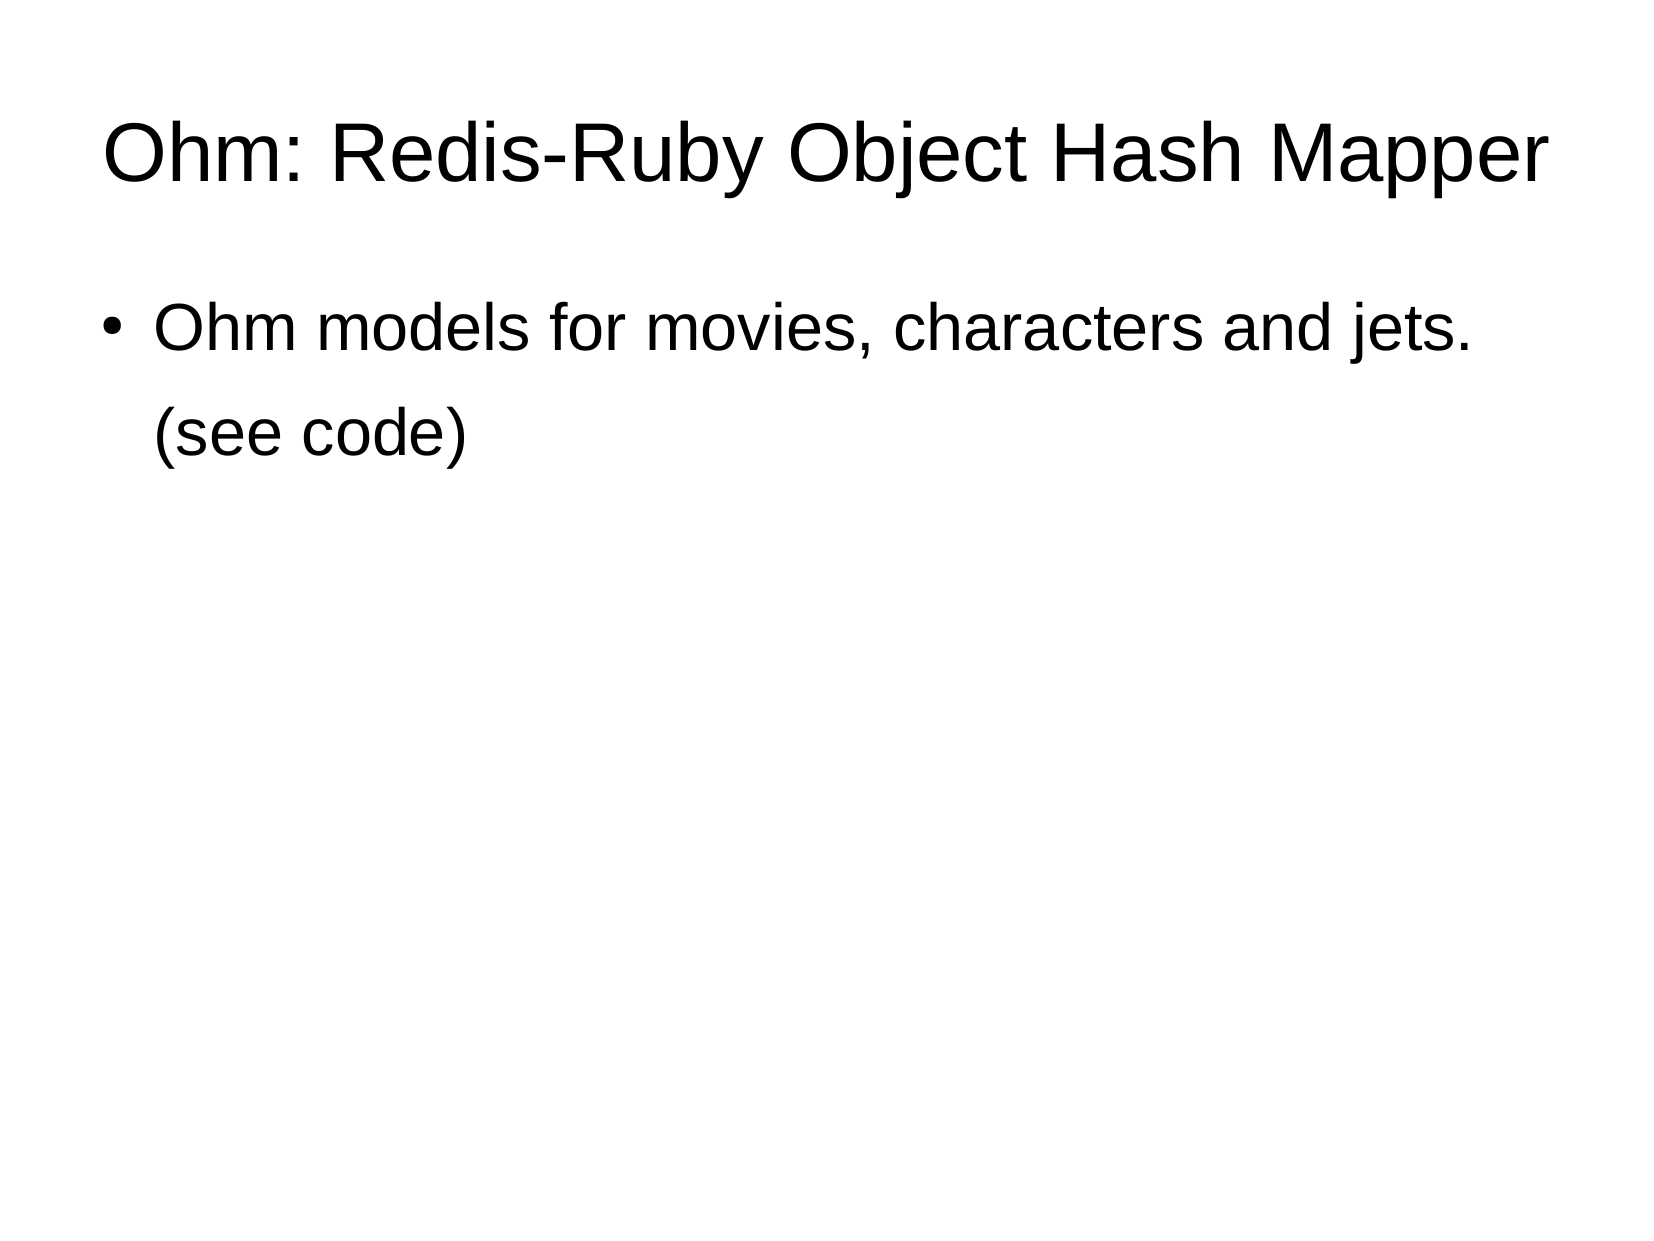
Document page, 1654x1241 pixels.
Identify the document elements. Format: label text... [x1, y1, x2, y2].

list Ohm models for movies, characters and jets. (see code) [82, 290, 1571, 1109]
title Ohm: Redis-Ruby Object Hash Mapper [82, 49, 1571, 257]
